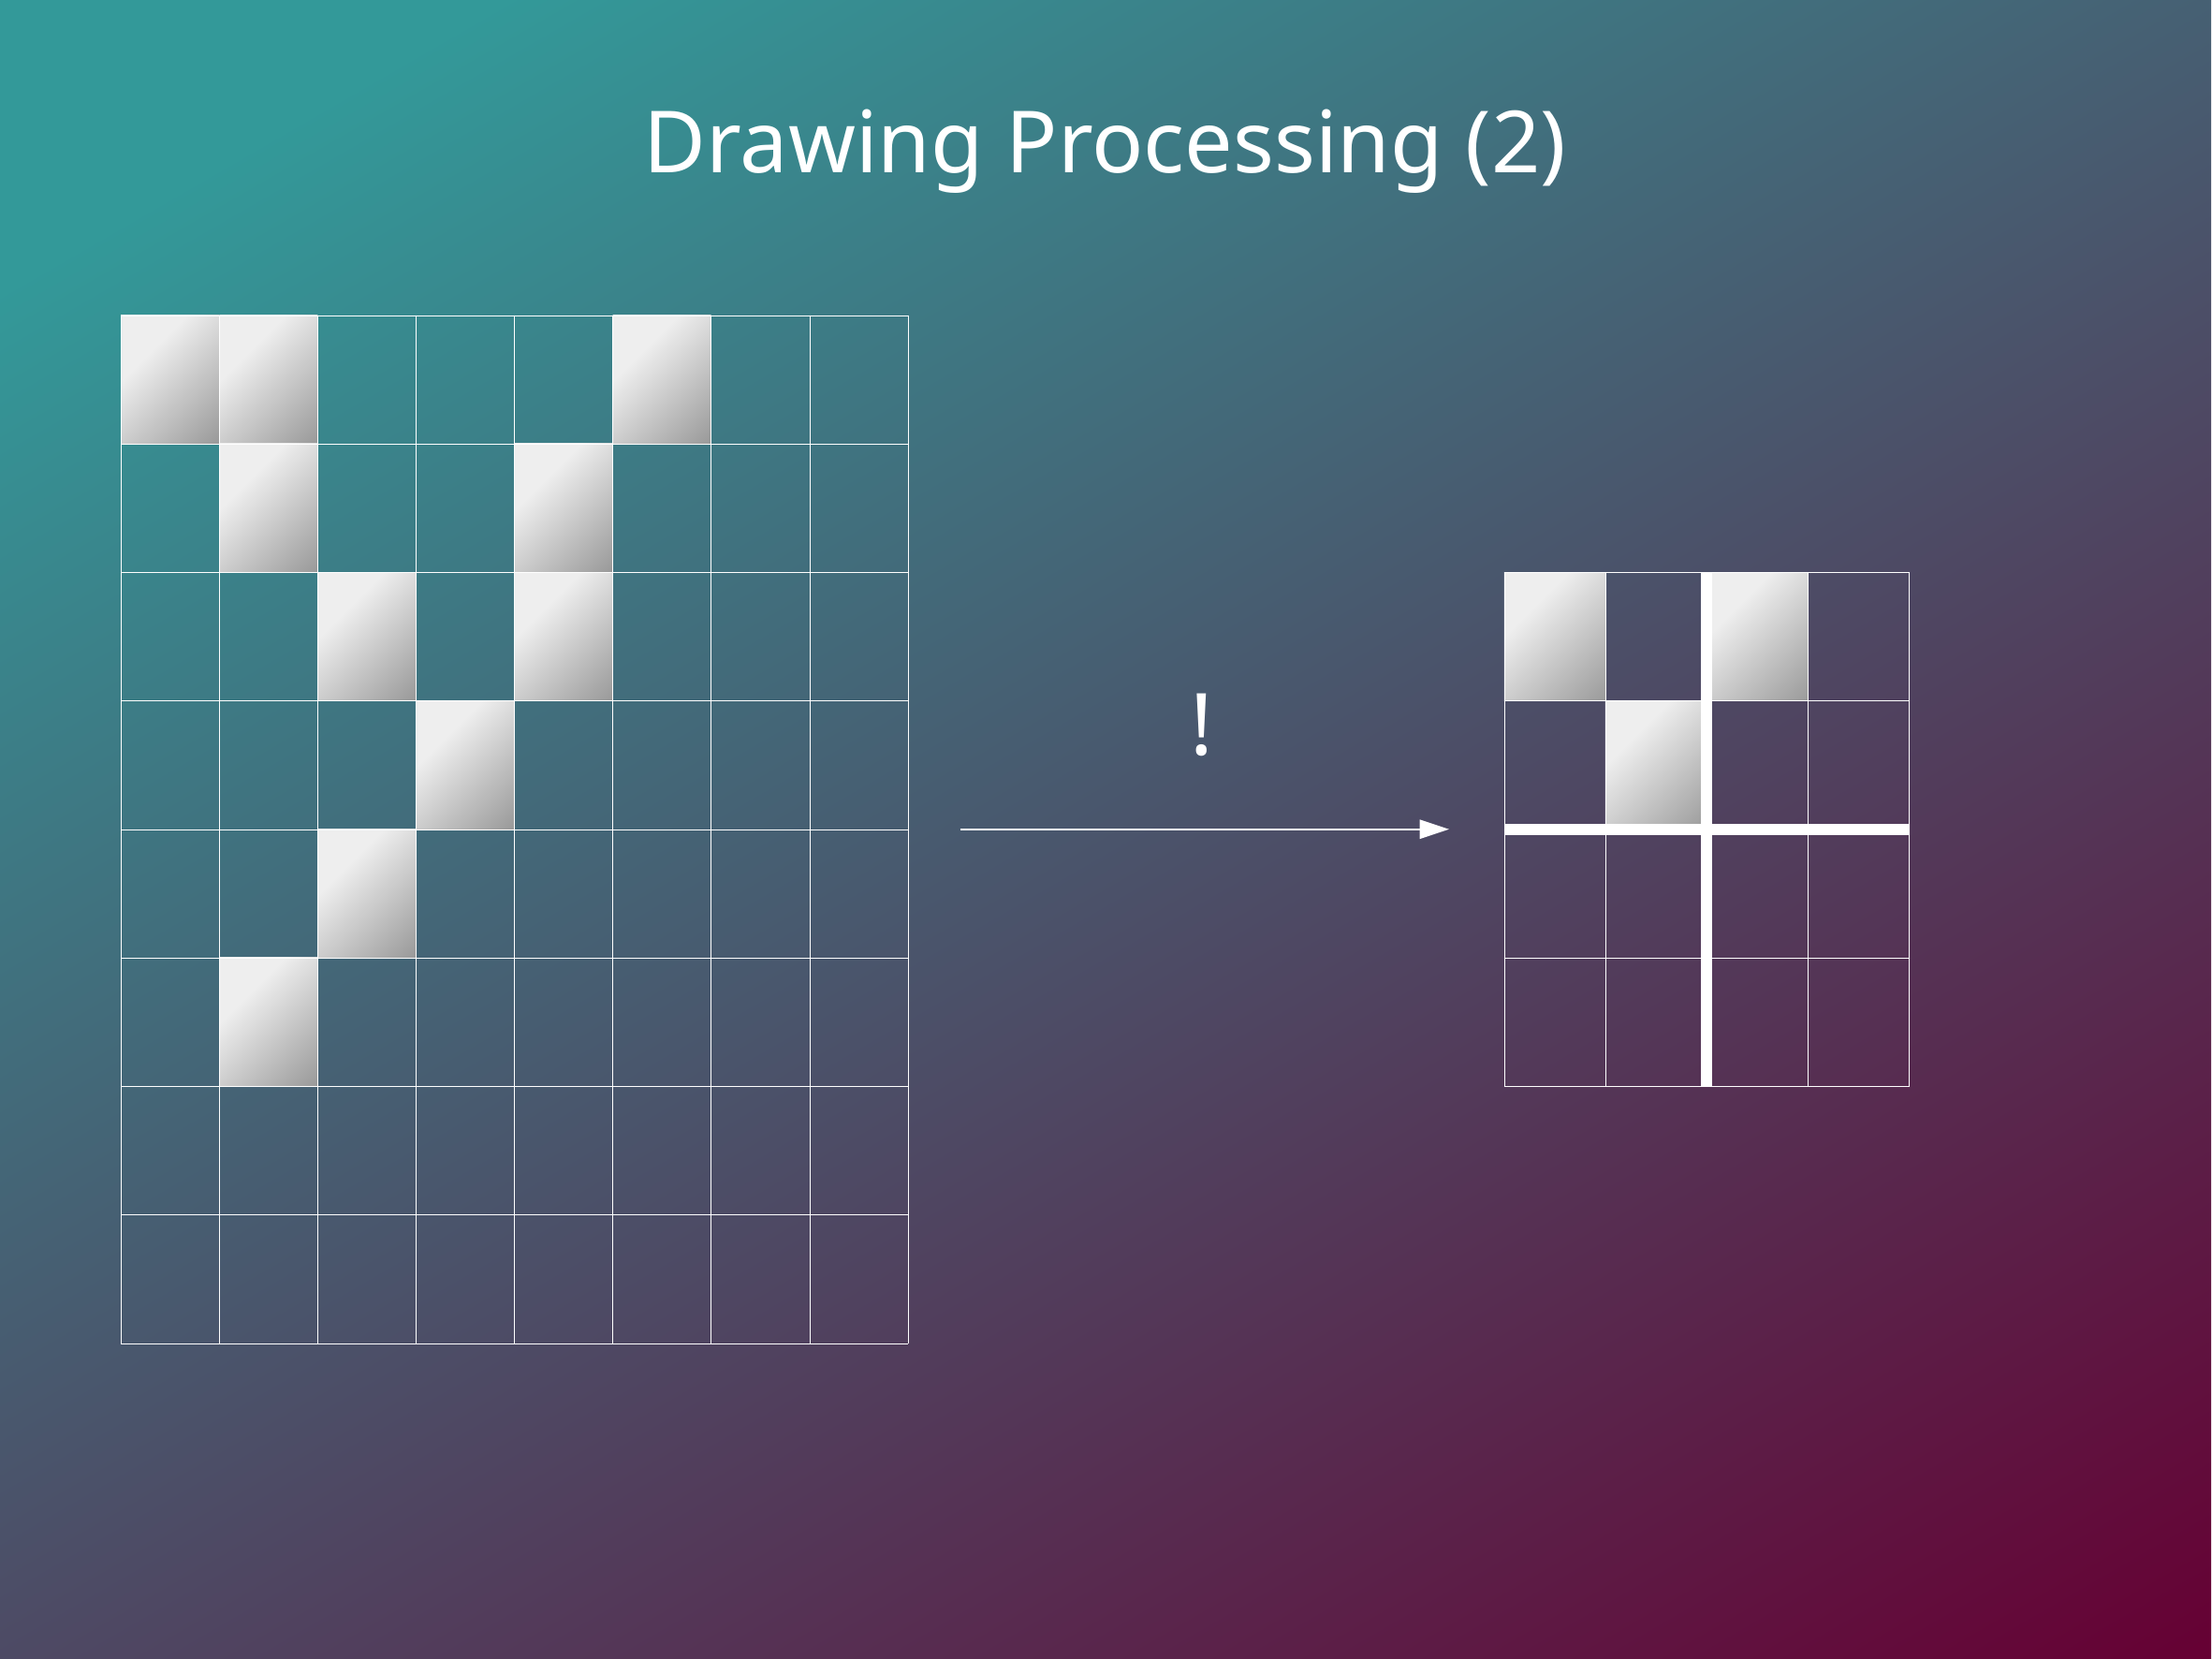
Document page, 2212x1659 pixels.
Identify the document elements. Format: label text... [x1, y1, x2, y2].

table_cell [1606, 959, 1701, 1086]
table_cell [318, 445, 416, 572]
table_cell [1505, 835, 1605, 958]
table_cell [122, 445, 219, 572]
table_header [220, 316, 317, 444]
table_cell [122, 830, 219, 958]
table_header [1505, 573, 1605, 700]
table_cell [417, 1087, 514, 1214]
table_cell [811, 959, 908, 1086]
table_cell [318, 1087, 416, 1214]
table_cell [711, 701, 810, 830]
text_box ! [1151, 647, 1252, 796]
table_header [711, 316, 810, 444]
table_cell [1505, 959, 1605, 1086]
table_cell [417, 959, 514, 1086]
table_cell [318, 830, 416, 958]
table_cell [220, 701, 317, 830]
table_header [122, 316, 219, 444]
text_box Drawing Processing (2) [630, 66, 1581, 213]
table_cell [515, 573, 612, 700]
table_cell [122, 1087, 219, 1214]
table_cell [711, 1215, 810, 1343]
table_cell [1606, 701, 1701, 824]
table_cell [613, 1215, 710, 1343]
table_cell [811, 830, 908, 958]
table_cell [318, 573, 416, 700]
table_cell [613, 445, 710, 572]
table_cell [515, 1087, 612, 1214]
table_cell [515, 830, 612, 958]
table_cell [1712, 701, 1808, 824]
table_cell [811, 1215, 908, 1343]
table_cell [417, 830, 514, 958]
table_header [1712, 573, 1808, 700]
table_header [811, 316, 908, 444]
table_header [417, 316, 514, 444]
table_cell [417, 445, 514, 572]
table_cell [220, 573, 317, 700]
table_cell [220, 1087, 317, 1214]
table_header [1606, 573, 1701, 700]
table_cell [1809, 835, 1909, 958]
table_cell [318, 701, 416, 830]
table_header [1809, 573, 1909, 700]
table_cell [515, 1215, 612, 1343]
table_cell [220, 830, 317, 958]
table_cell [613, 573, 710, 700]
table_cell [417, 573, 514, 700]
table_cell [417, 701, 514, 830]
table_cell [122, 701, 219, 830]
table_cell [711, 1087, 810, 1214]
table_cell [711, 830, 810, 958]
table_cell [711, 573, 810, 700]
table_cell [1712, 835, 1808, 958]
table_cell [515, 445, 612, 572]
table_cell [220, 1215, 317, 1343]
table_cell [1606, 835, 1701, 958]
table_cell [1712, 959, 1808, 1086]
table_cell [122, 959, 219, 1086]
table_cell [1505, 701, 1605, 824]
table_cell [318, 959, 416, 1086]
table_cell [515, 701, 612, 830]
table_cell [811, 701, 908, 830]
table_cell [613, 1087, 710, 1214]
table_header [318, 316, 416, 444]
table_cell [122, 573, 219, 700]
table_cell [220, 959, 317, 1086]
table_cell [711, 959, 810, 1086]
table_cell [613, 830, 710, 958]
table_cell [613, 701, 710, 830]
table_cell [811, 1087, 908, 1214]
table_cell [220, 445, 317, 572]
table_cell [1809, 959, 1909, 1086]
table_cell [811, 445, 908, 572]
table_cell [318, 1215, 416, 1343]
table_cell [811, 573, 908, 700]
table_cell [1809, 701, 1909, 824]
table_header [515, 316, 612, 444]
table_cell [515, 959, 612, 1086]
table_header [613, 316, 710, 444]
table_cell [122, 1215, 219, 1343]
table_cell [711, 445, 810, 572]
table_cell [613, 959, 710, 1086]
table_cell [417, 1215, 514, 1343]
